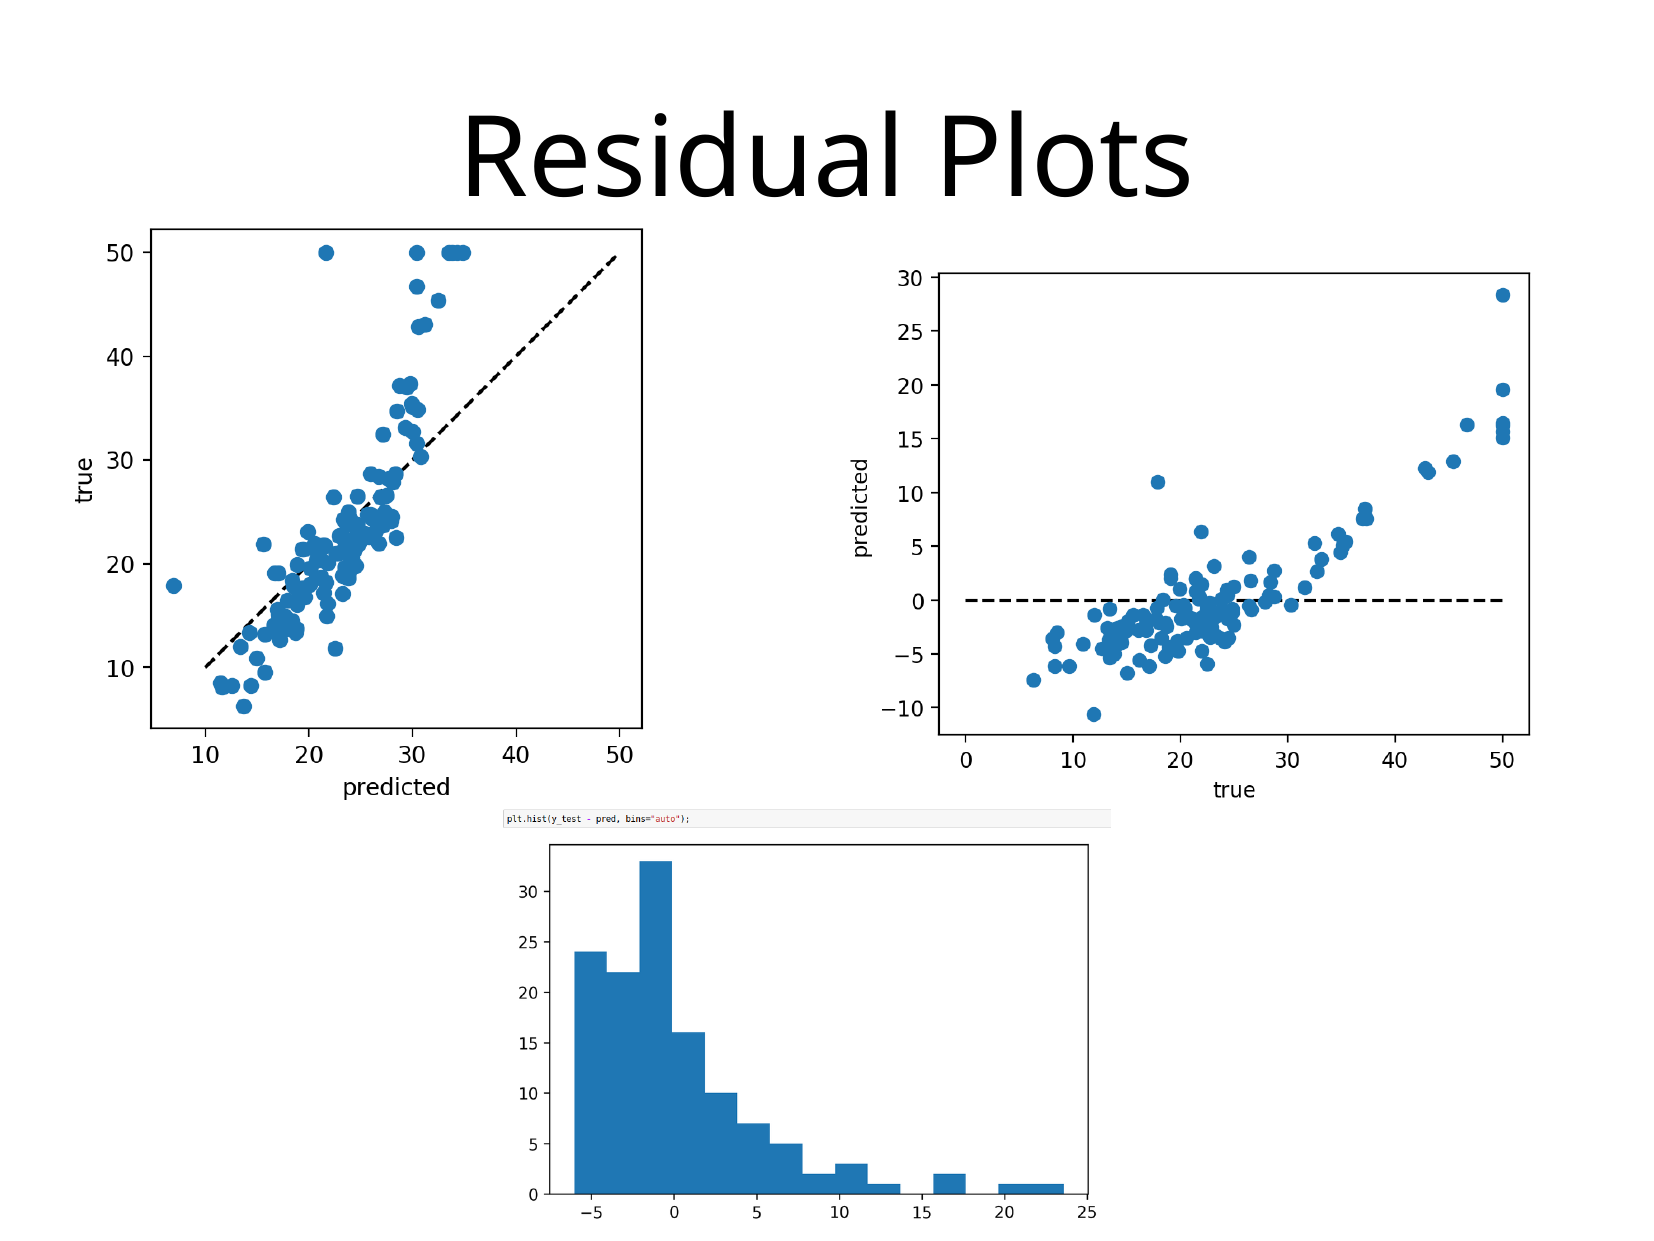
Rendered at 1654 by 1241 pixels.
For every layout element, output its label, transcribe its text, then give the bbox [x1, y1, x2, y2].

picture [60, 209, 1564, 1224]
title Residual Plots [82, 49, 1571, 257]
